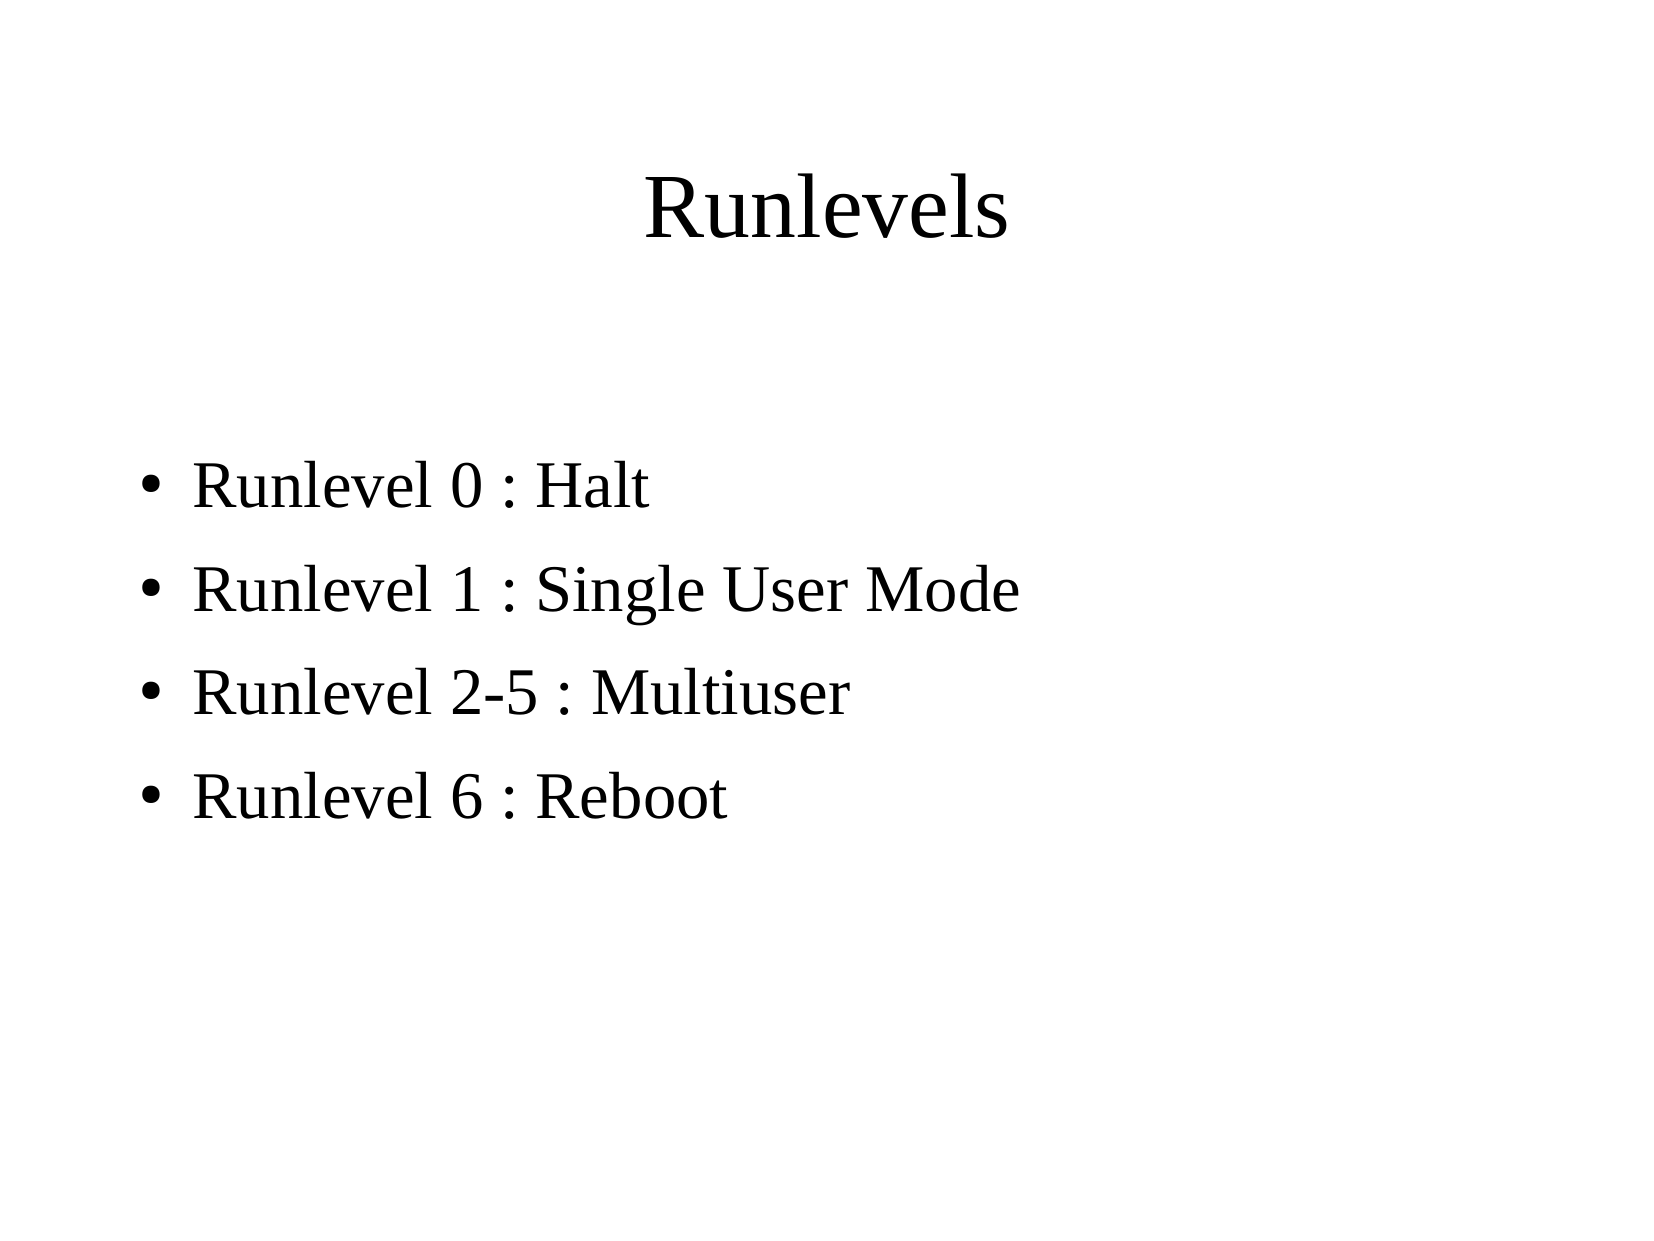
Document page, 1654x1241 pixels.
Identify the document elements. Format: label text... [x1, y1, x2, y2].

list Runlevel 0 : Halt Runlevel 1 : Single User Mode Runlevel 2-5 : Multiuser Runlevel 6 : Reboot [121, 344, 1534, 1127]
title Runlevels [121, 102, 1534, 311]
